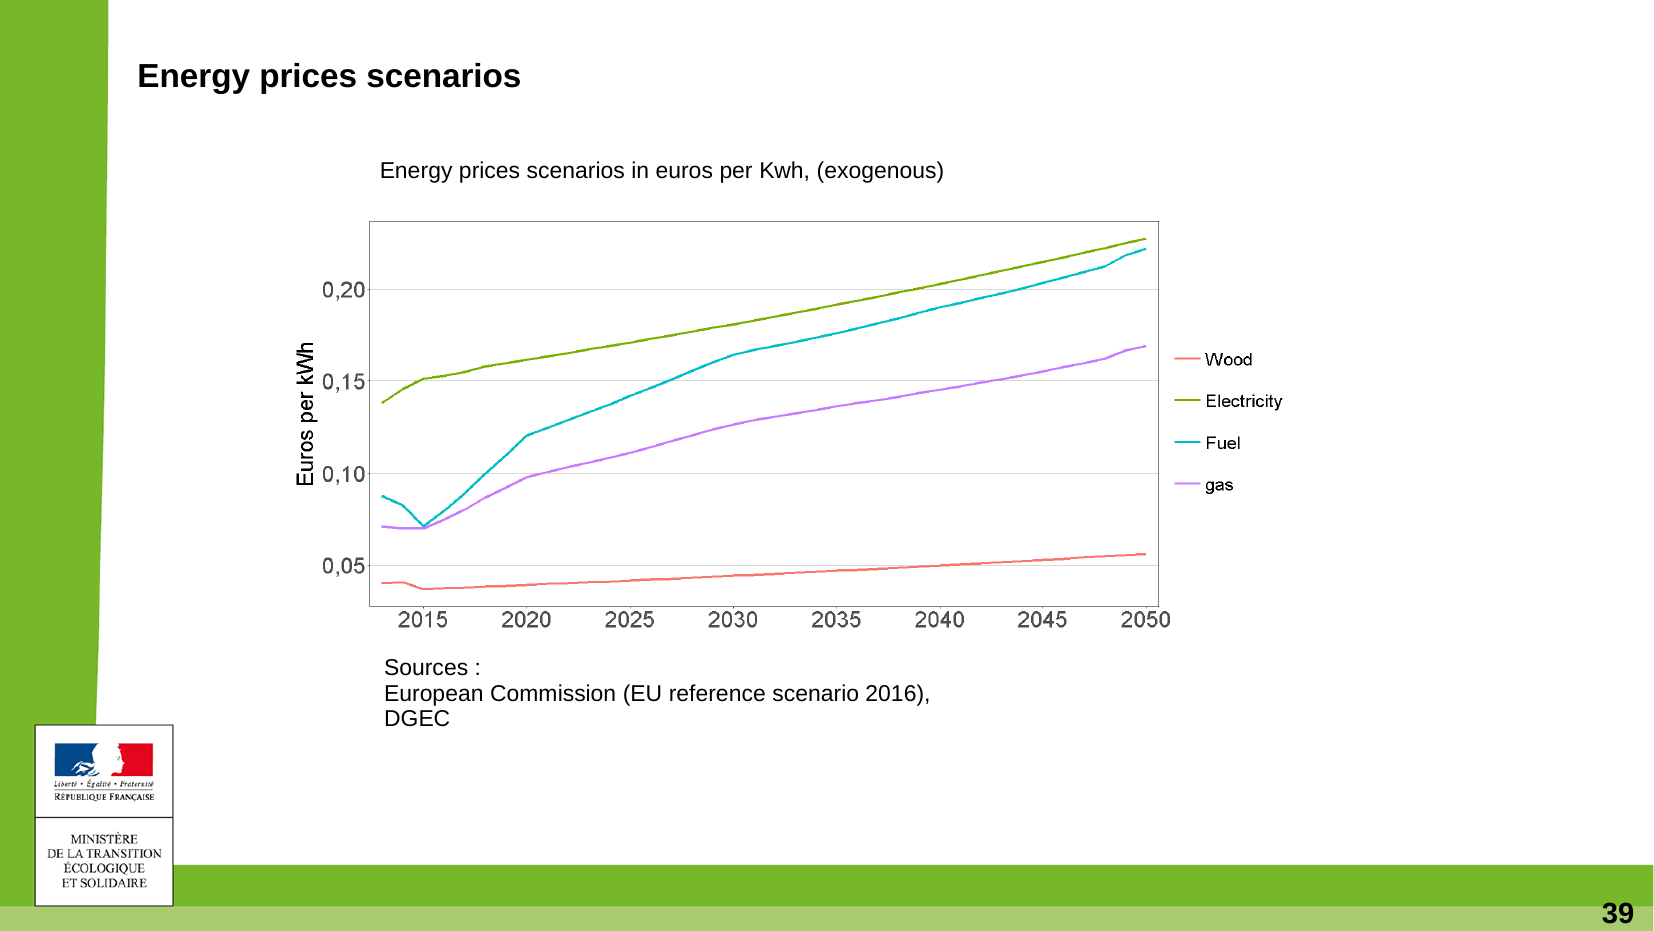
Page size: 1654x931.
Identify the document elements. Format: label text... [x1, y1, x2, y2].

text_box Sources : European Commission (EU reference scenario 2016), DGEC [369, 647, 1168, 740]
text_box Energy prices scenarios in euros per Kwh, (exogenous) [364, 150, 1163, 218]
picture [0, 0, 1654, 931]
title Energy prices scenarios [137, 37, 1571, 116]
